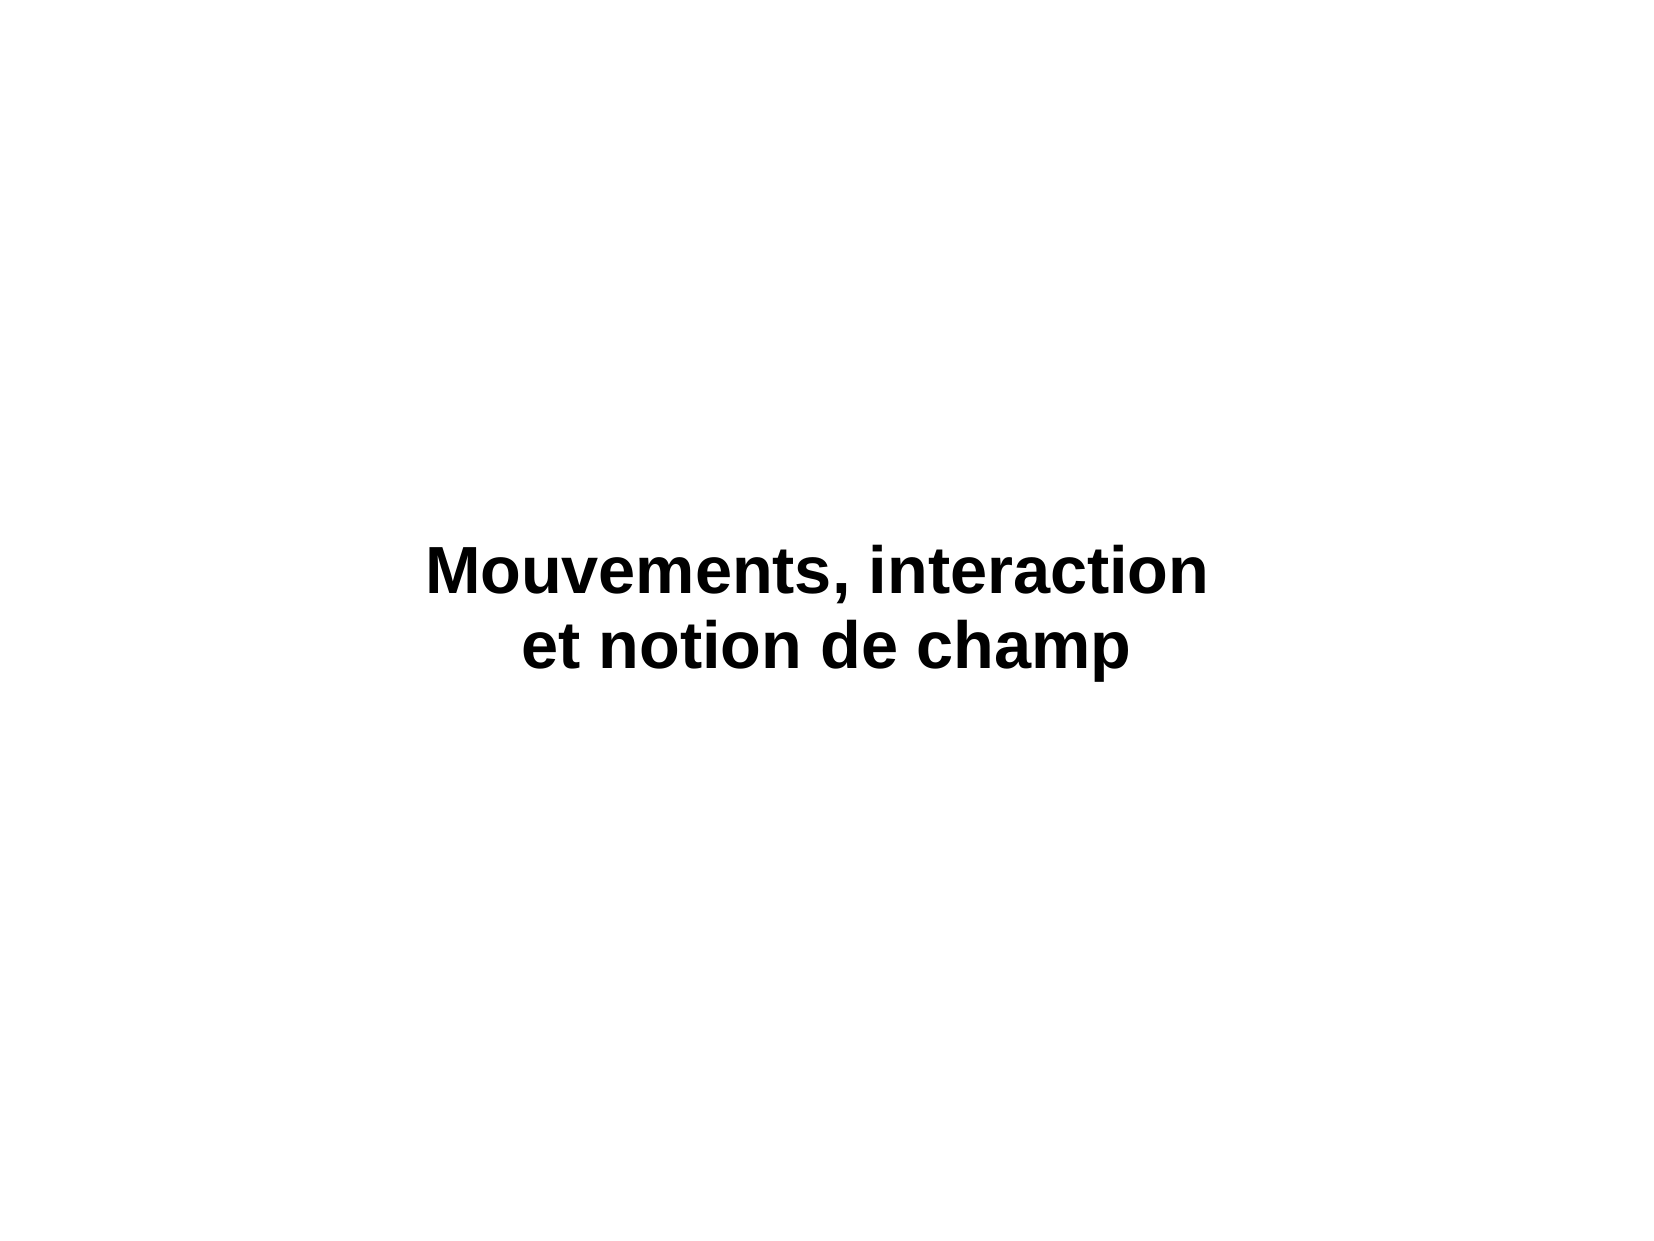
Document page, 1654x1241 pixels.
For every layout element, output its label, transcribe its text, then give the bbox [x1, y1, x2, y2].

text_box Mouvements, interaction et notion de champ [0, 525, 1654, 690]
